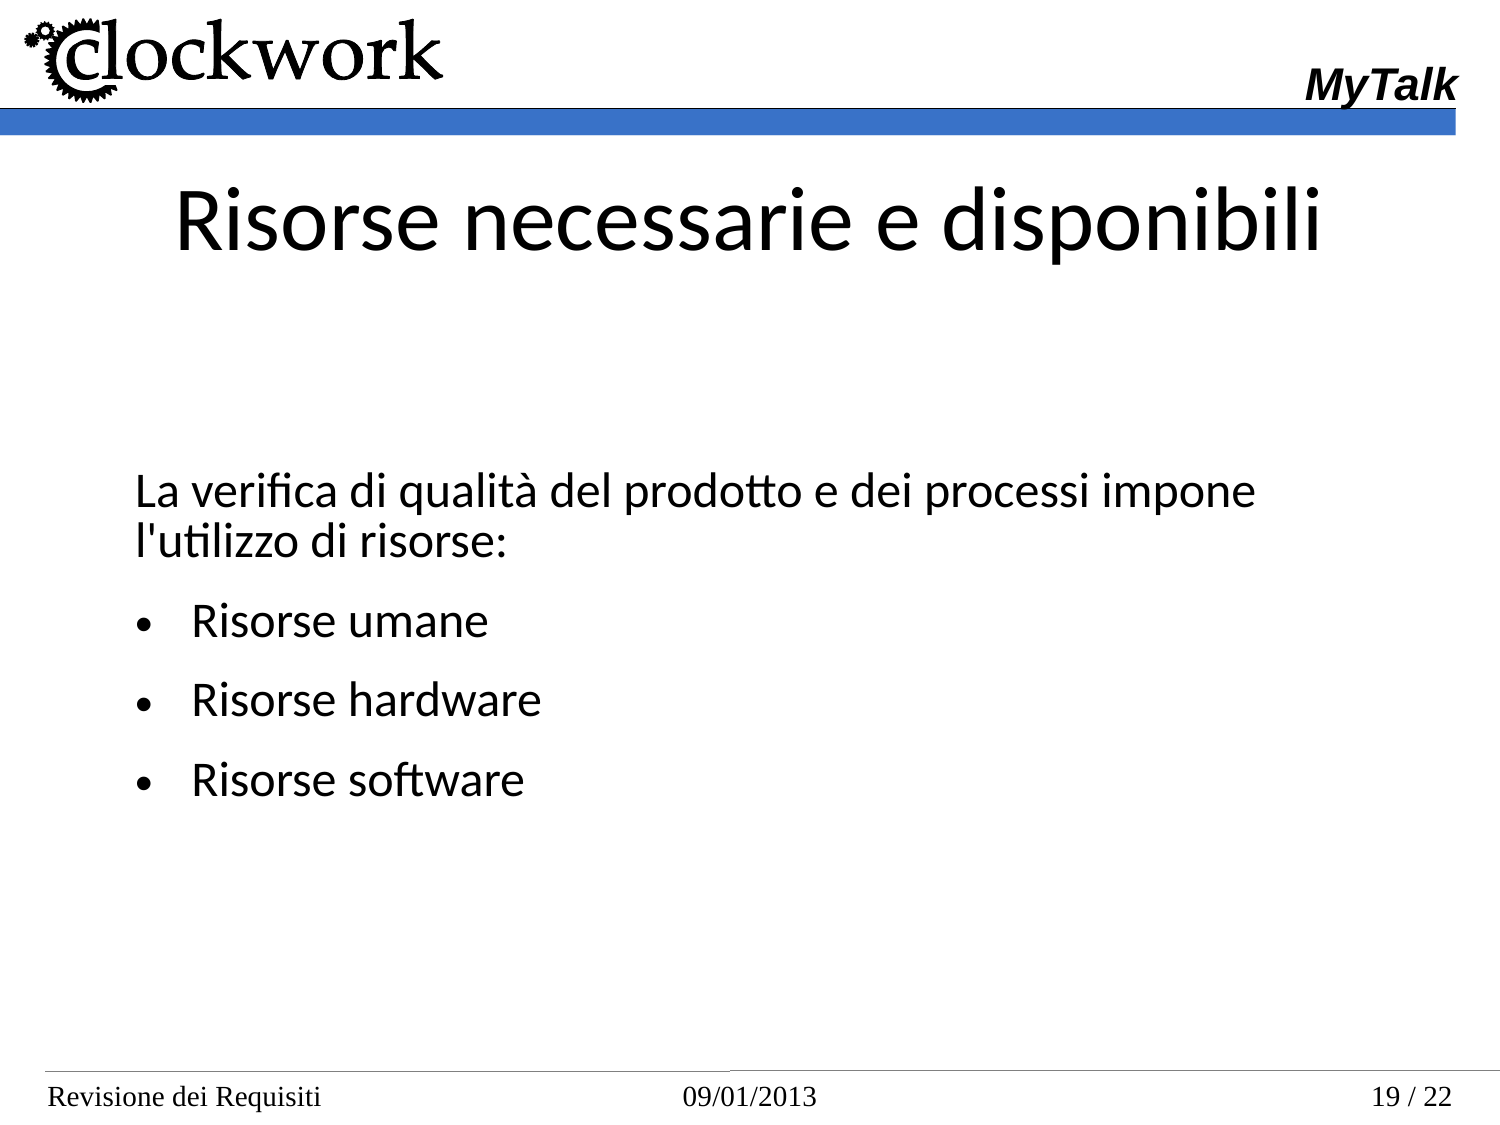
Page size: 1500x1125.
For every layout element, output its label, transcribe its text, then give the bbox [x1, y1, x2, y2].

title Risorse necessarie e disponibili [75, 133, 1425, 322]
text_box La verifica di qualità del prodotto e dei processi impone l'utilizzo di risorse: Risorse umane Risorse hardware Risorse software [135, 268, 1366, 1011]
